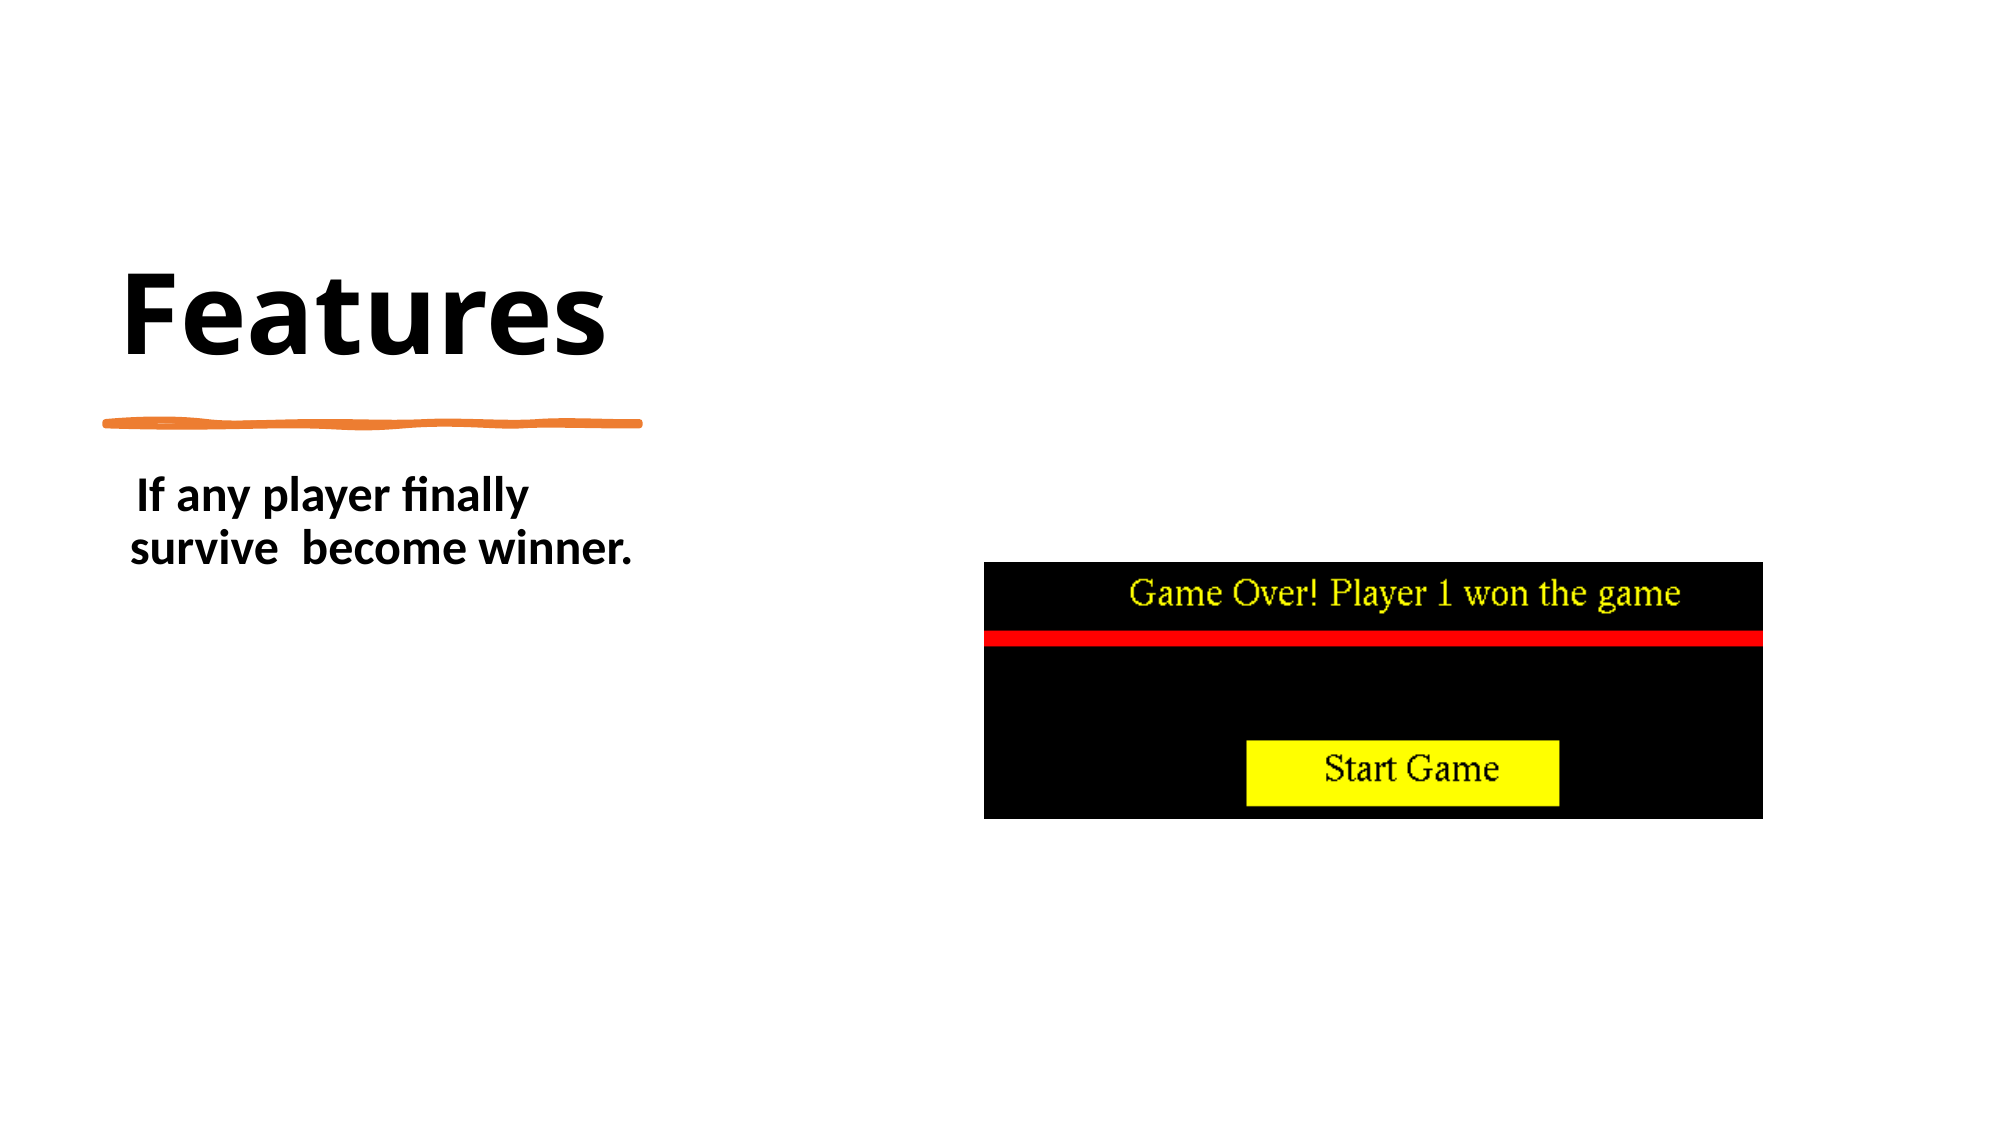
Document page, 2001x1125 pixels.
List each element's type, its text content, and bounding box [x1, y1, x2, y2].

text_box [105, 420, 640, 427]
title Features [103, 104, 666, 387]
picture [984, 562, 1763, 819]
text_box If any player finally survive become winner. [103, 460, 666, 1020]
